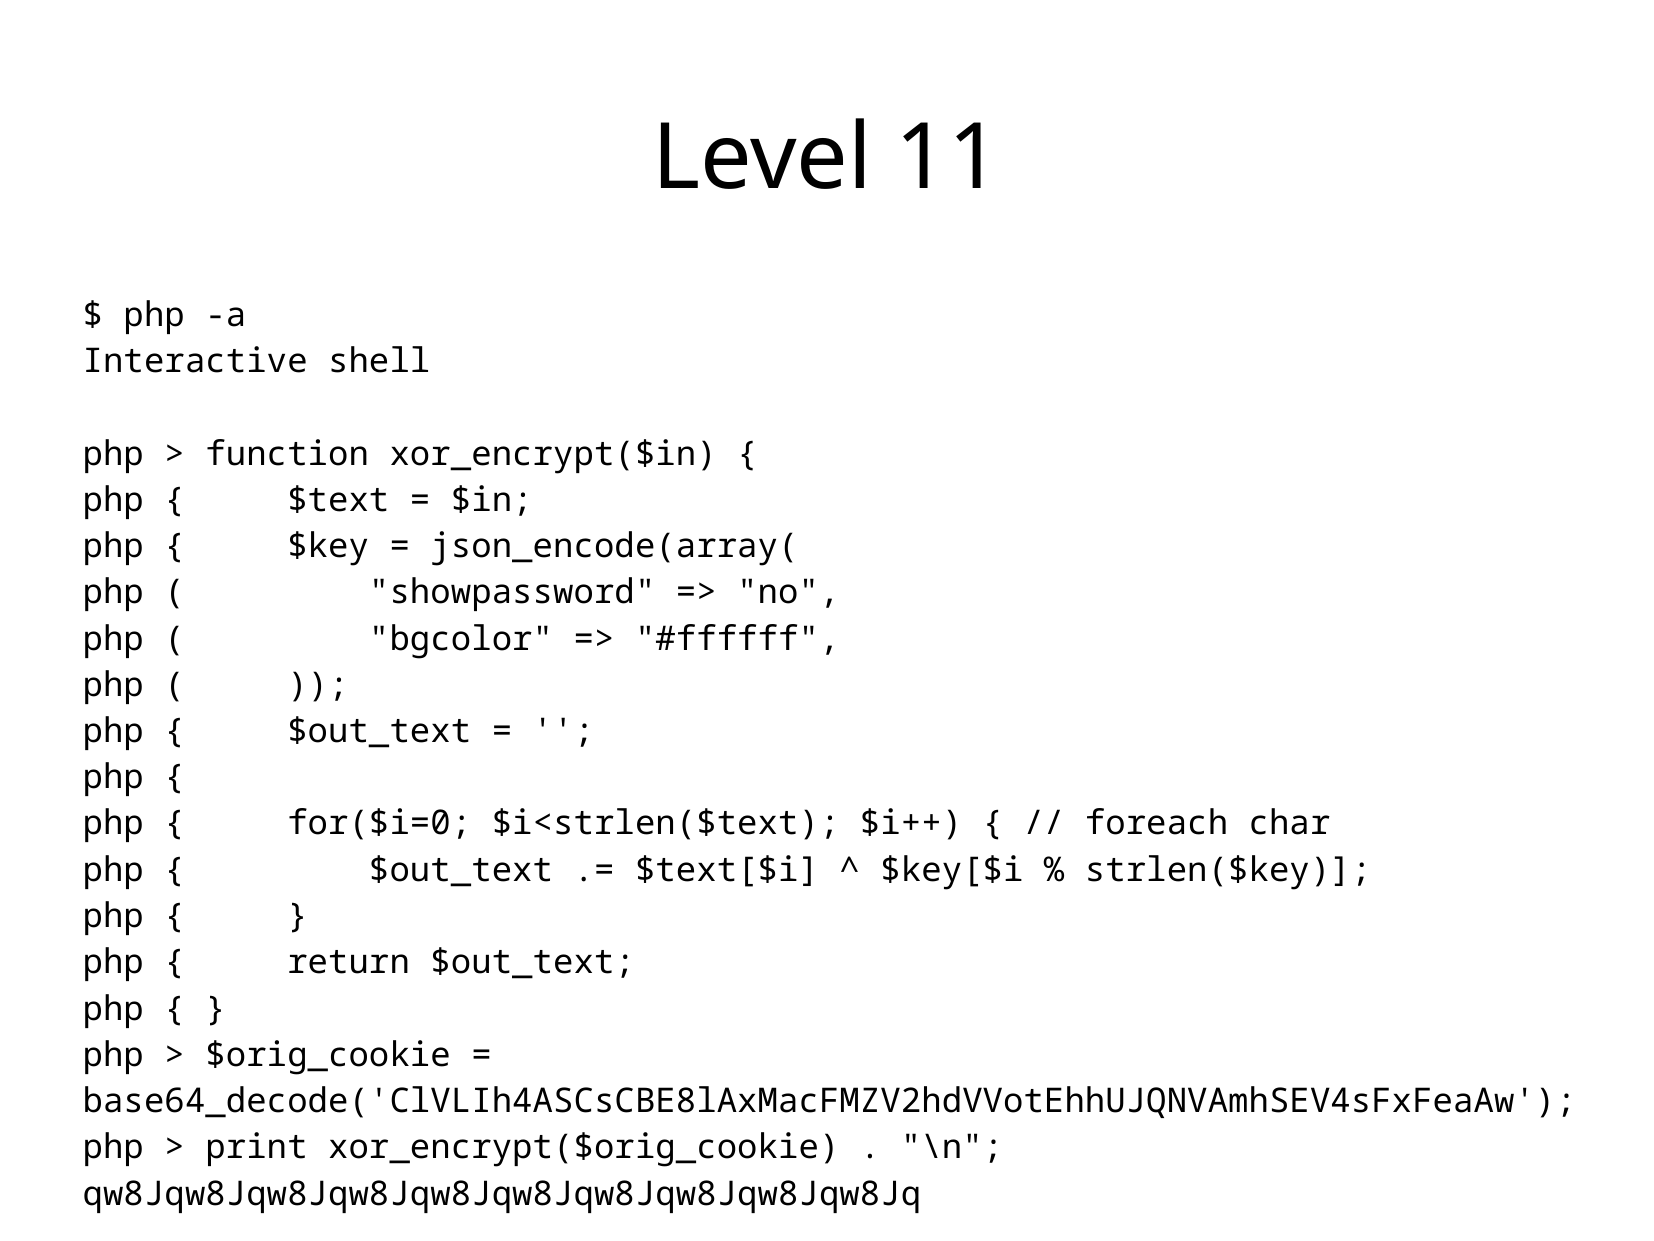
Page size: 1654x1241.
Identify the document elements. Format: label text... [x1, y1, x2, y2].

list $ php -a Interactive shell php > function xor_encrypt($in) { php { $text = $in; php { $key = json_encode(array( php ( "showpassword" => "no", php ( "bgcolor" => "#ffffff", php ( )); php { $out_text = ''; php { php { for($i=0; $i<strlen($text); $i++) { // foreach char php { $out_text .= $text[$i] ^ $key[$i % strlen($key)]; php { } php { return $out_text; php { } php > $orig_cookie = base64_decode('ClVLIh4ASCsCBE8lAxMacFMZV2hdVVotEhhUJQNVAmhSEV4sFxFeaAw'); php > print xor_encrypt($orig_cookie) . "\n"; qw8Jqw8Jqw8Jqw8Jqw8Jqw8Jqw8Jqw8Jqw8Jqw8Jq [82, 290, 1607, 1217]
title Level 11 [82, 49, 1571, 257]
